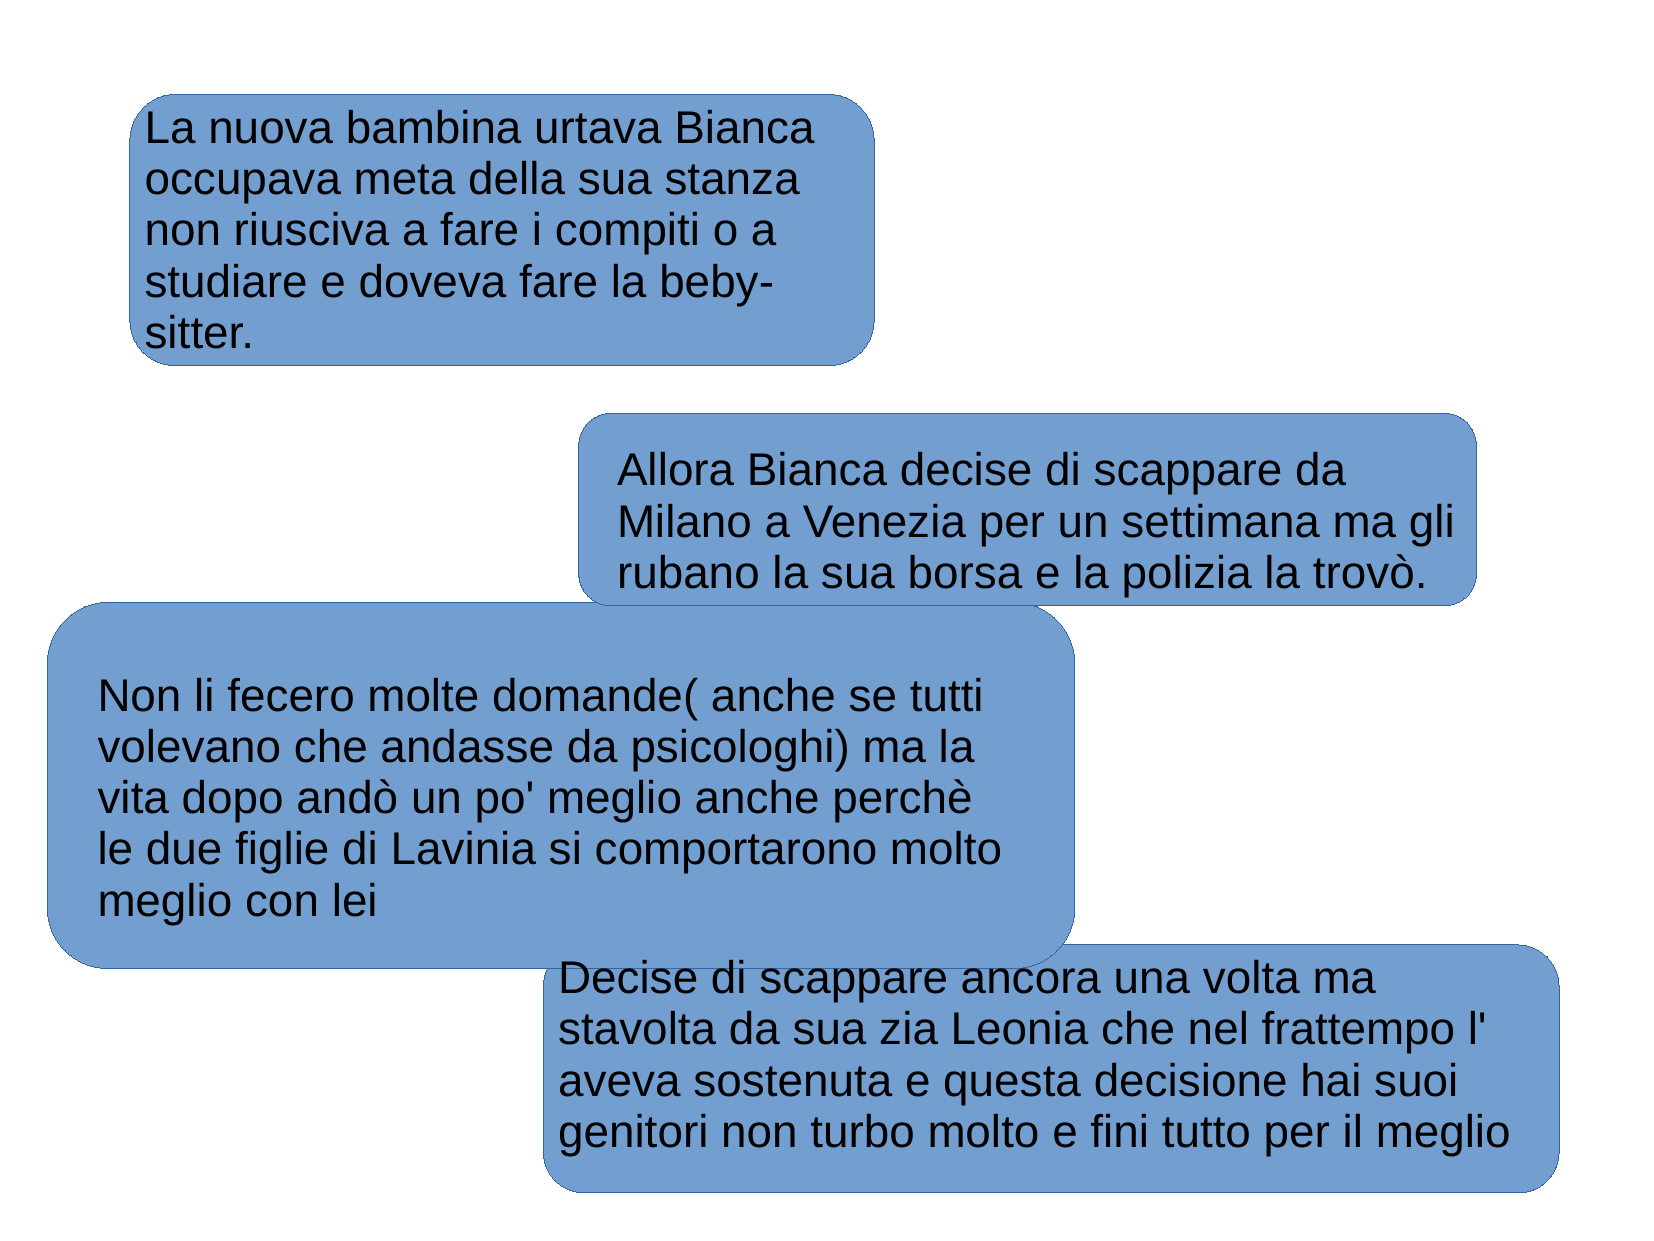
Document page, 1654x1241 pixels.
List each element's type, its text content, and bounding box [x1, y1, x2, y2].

text_box [545, 958, 1560, 1193]
text_box Non li fecero molte domande( anche se tutti volevano che andasse da psicologhi) ma la vita dopo andò un po' meglio anche perchè le due figlie di Lavinia si comportarono molto meglio con lei [82, 662, 1028, 985]
text_box [47, 413, 1476, 963]
text_box Allora Bianca decise di scappare da Milano a Venezia per un settimana ma gli rubano la sua borsa e la polizia la trovò. [602, 437, 1477, 606]
text_box Decise di scappare ancora una volta ma stavolta da sua zia Leonia che nel frattempo l' aveva sostenuta e questa decisione hai suoi genitori non turbo molto e fini tutto per il meglio [543, 944, 1548, 1165]
text_box La nuova bambina urtava Bianca occupava meta della sua stanza non riusciva a fare i compiti o a studiare e doveva fare la beby-sitter. [129, 94, 875, 366]
